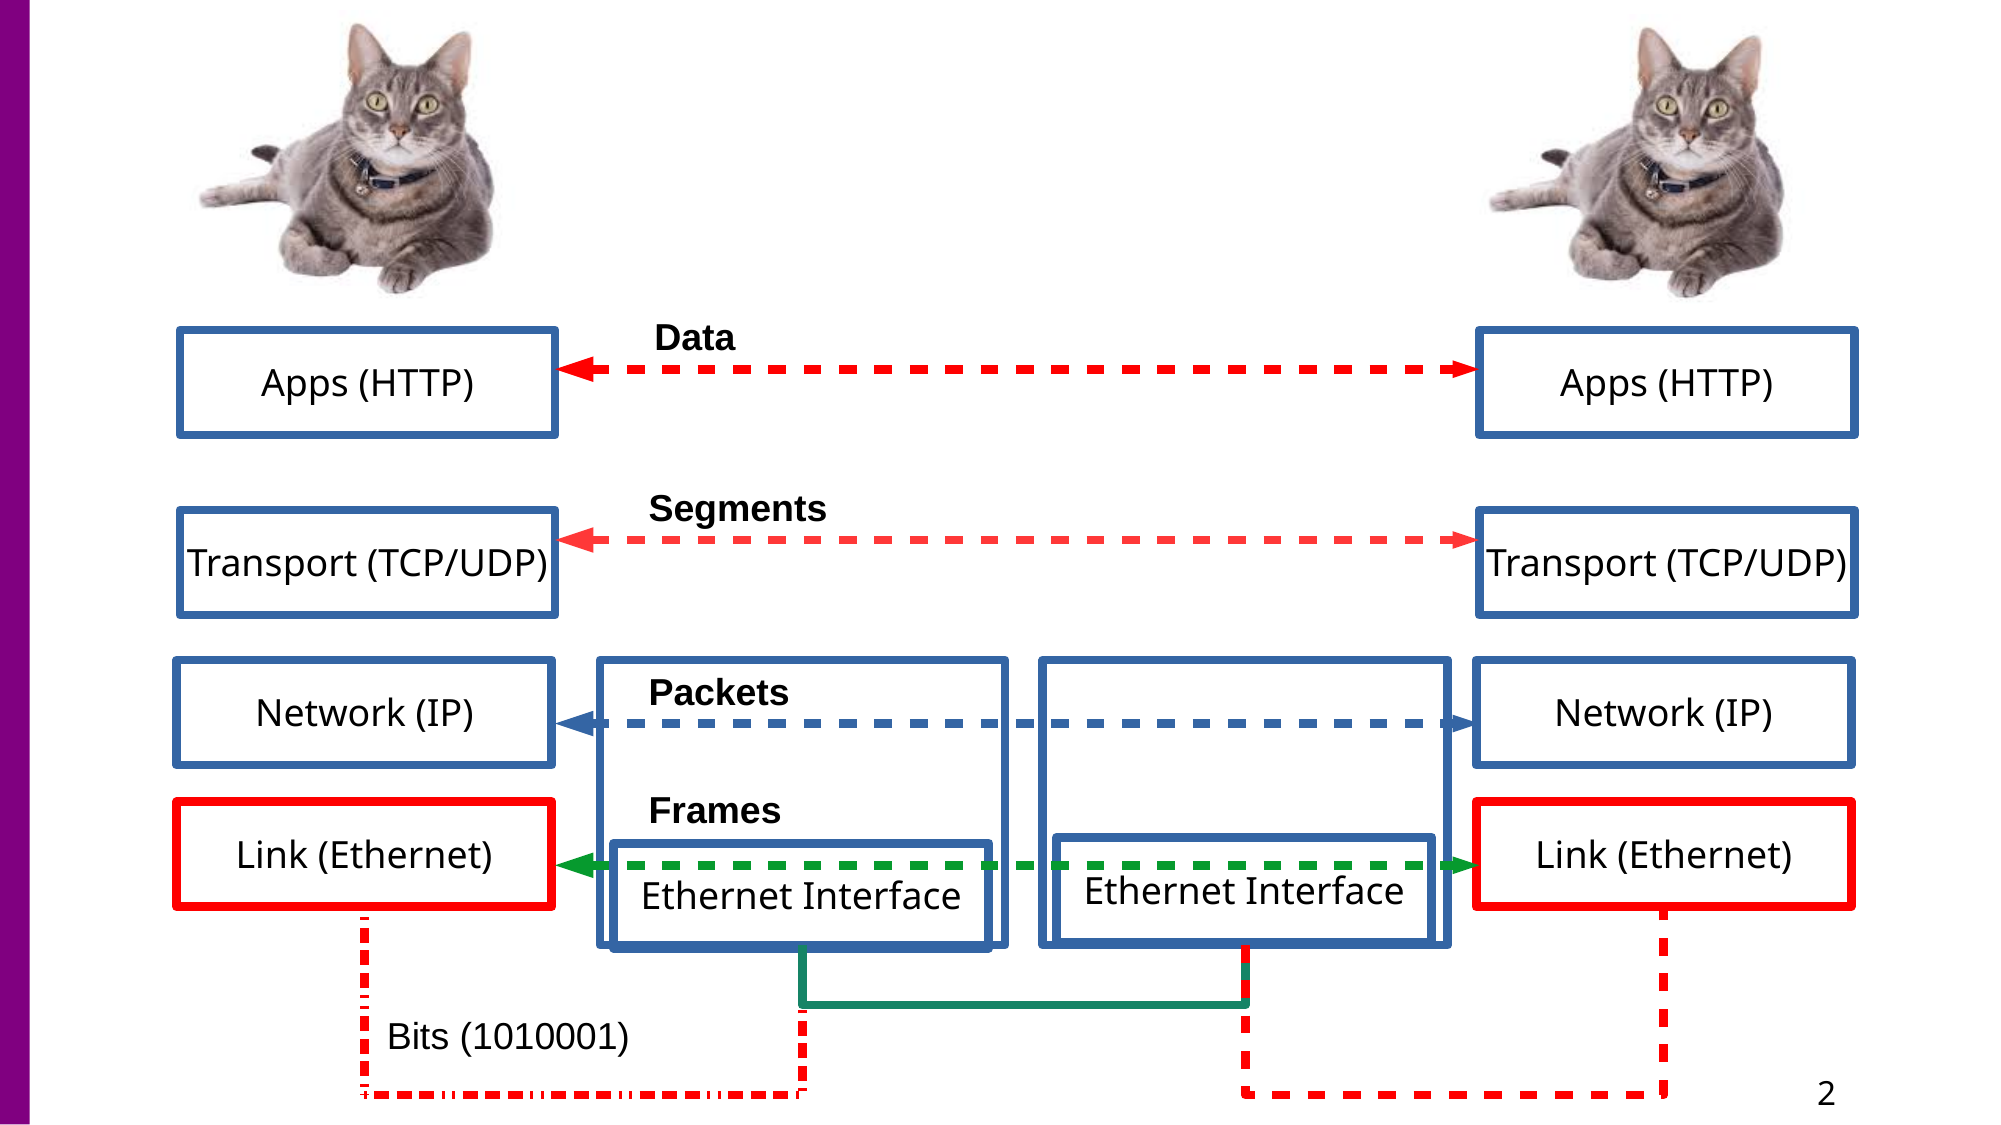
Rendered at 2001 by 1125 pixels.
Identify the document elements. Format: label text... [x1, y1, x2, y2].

text_box Data [639, 309, 751, 367]
text_box Link (Ethernet) [176, 801, 552, 907]
text_box Segments [633, 479, 843, 537]
text_box Network (IP) [176, 660, 552, 766]
text_box Transport (TCP/UDP) [1479, 510, 1855, 616]
text_box Frames [633, 781, 797, 839]
text_box Packets [633, 663, 805, 721]
text_box Network (IP) [1476, 660, 1852, 766]
text_box Apps (HTTP) [180, 329, 556, 436]
text_box Apps (HTTP) [1479, 329, 1855, 436]
text_box Ethernet Interface [1056, 837, 1432, 941]
picture [165, 10, 590, 300]
text_box Transport (TCP/UDP) [180, 510, 556, 616]
text_box Bits (1010001) [372, 1008, 646, 1066]
text_box Link (Ethernet) [1476, 801, 1852, 907]
picture [1455, 14, 1880, 305]
text_box Ethernet Interface [613, 843, 989, 941]
